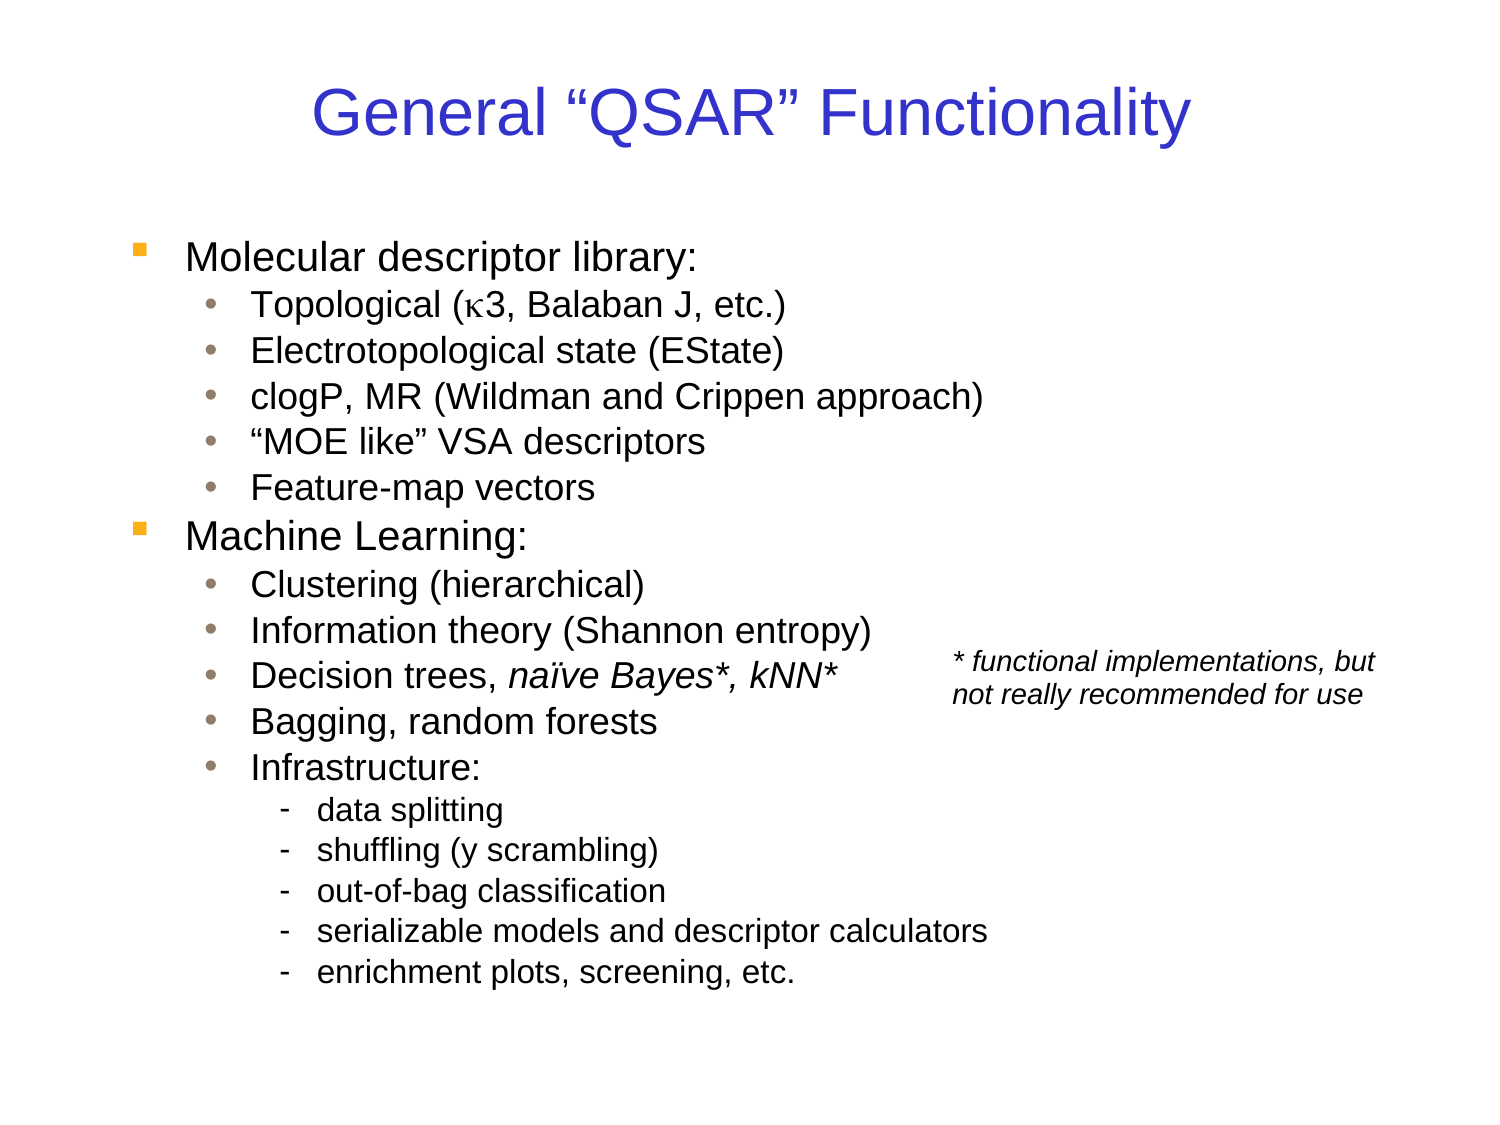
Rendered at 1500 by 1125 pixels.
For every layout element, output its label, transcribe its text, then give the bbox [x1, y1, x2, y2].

text_box * functional implementations, but not really recommended for use [937, 637, 1429, 720]
list Molecular descriptor library: Topological (3, Balaban J, etc.)‏ Electrotopological state (EState)‏ clogP, MR (Wildman and Crippen approach)‏ “MOE like” VSA descriptors Feature-map vectors Machine Learning: Clustering (hierarchical) Information theory (Shannon entropy) Decision trees, naïve Bayes*, kNN* Bagging, random forests Infrastructure: data splitting shuffling (y scrambling) out-of-bag classification serializable models and descriptor calculators enrichment plots, screening, etc. [114, 227, 1390, 1035]
title General “QSAR” Functionality [116, 14, 1388, 203]
